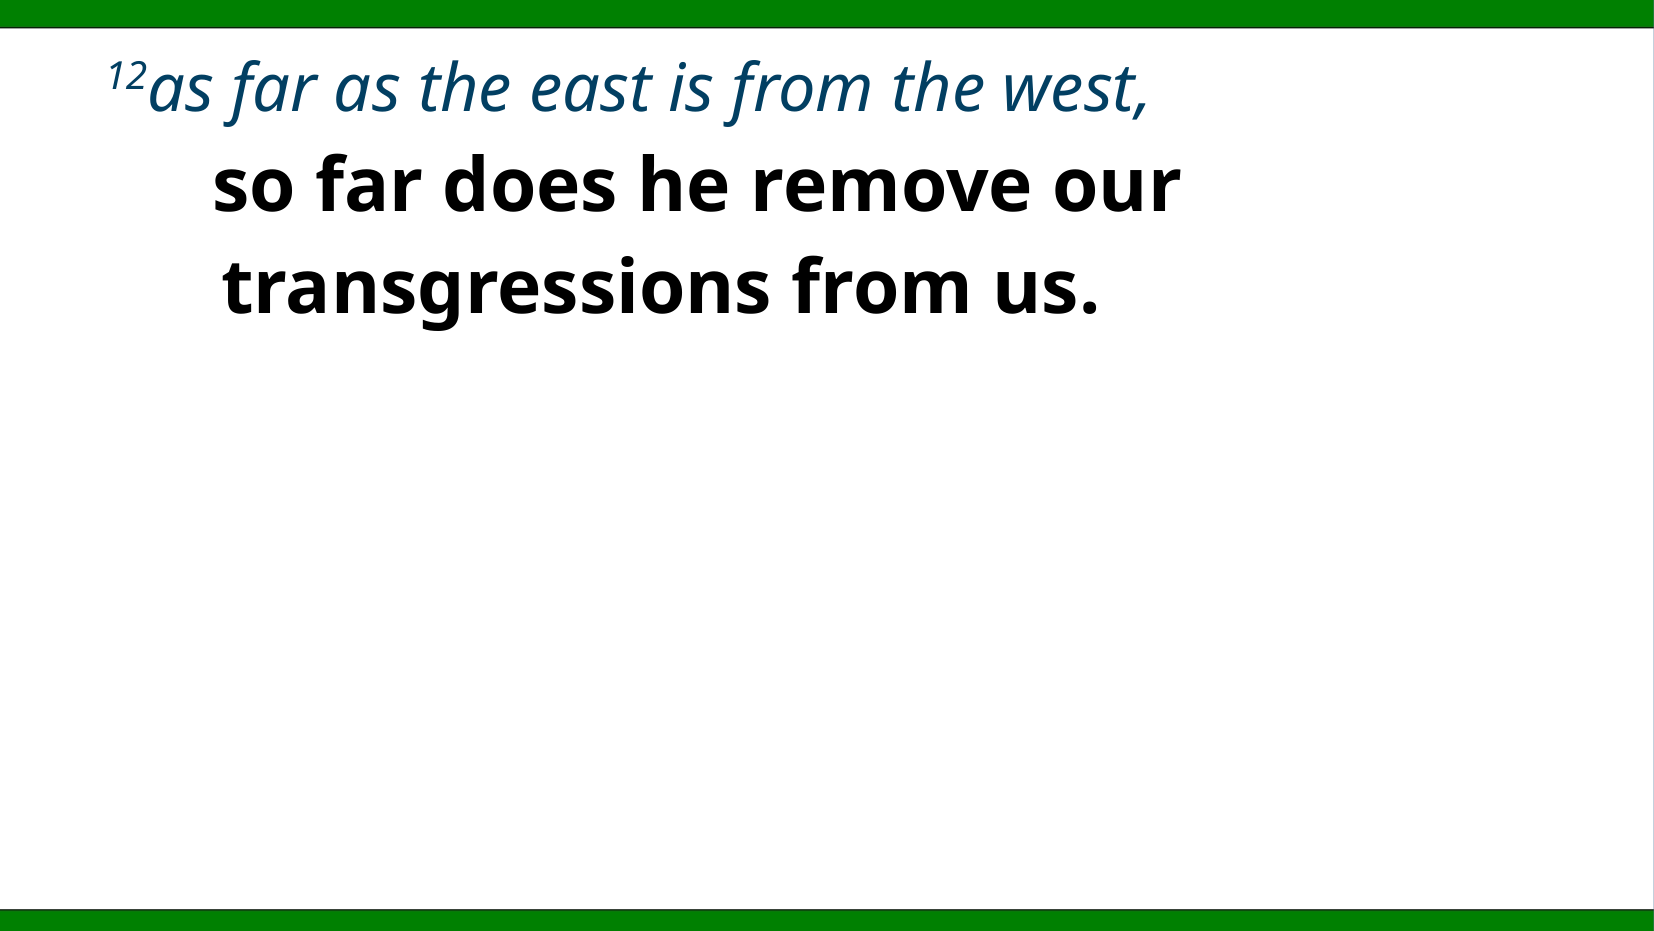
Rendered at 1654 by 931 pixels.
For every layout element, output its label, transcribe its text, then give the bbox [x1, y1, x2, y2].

picture [0, 0, 1654, 931]
text_box 12as far as the east is from the west, so far does he remove our transgressions from us. [90, 32, 1576, 346]
